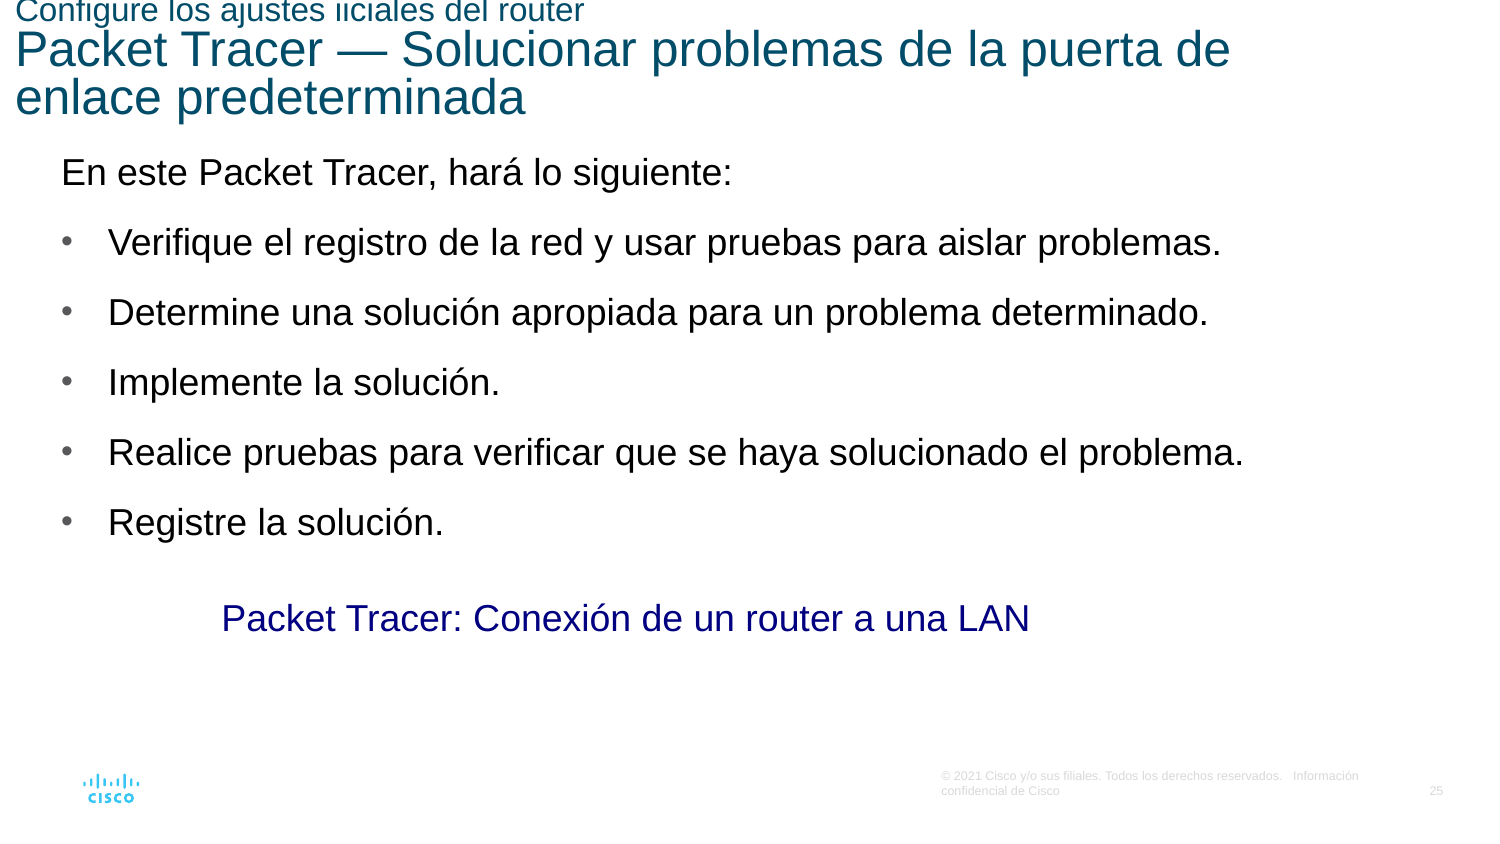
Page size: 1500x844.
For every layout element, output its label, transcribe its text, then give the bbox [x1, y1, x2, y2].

text_box Packet Tracer: Conexión de un router a una LAN [206, 590, 1241, 666]
list En este Packet Tracer, hará lo siguiente: Verifique el registro de la red y usar pruebas para aislar problemas. Determine una solución apropiada para un problema determinado. Implemente la solución. Realice pruebas para verificar que se haya solucionado el problema. Registre la solución. [46, 140, 1329, 547]
title Configure los ajustes iiciales del router Packet Tracer — Solucionar problemas de la puerta de enlace predeterminada [0, 0, 1369, 121]
